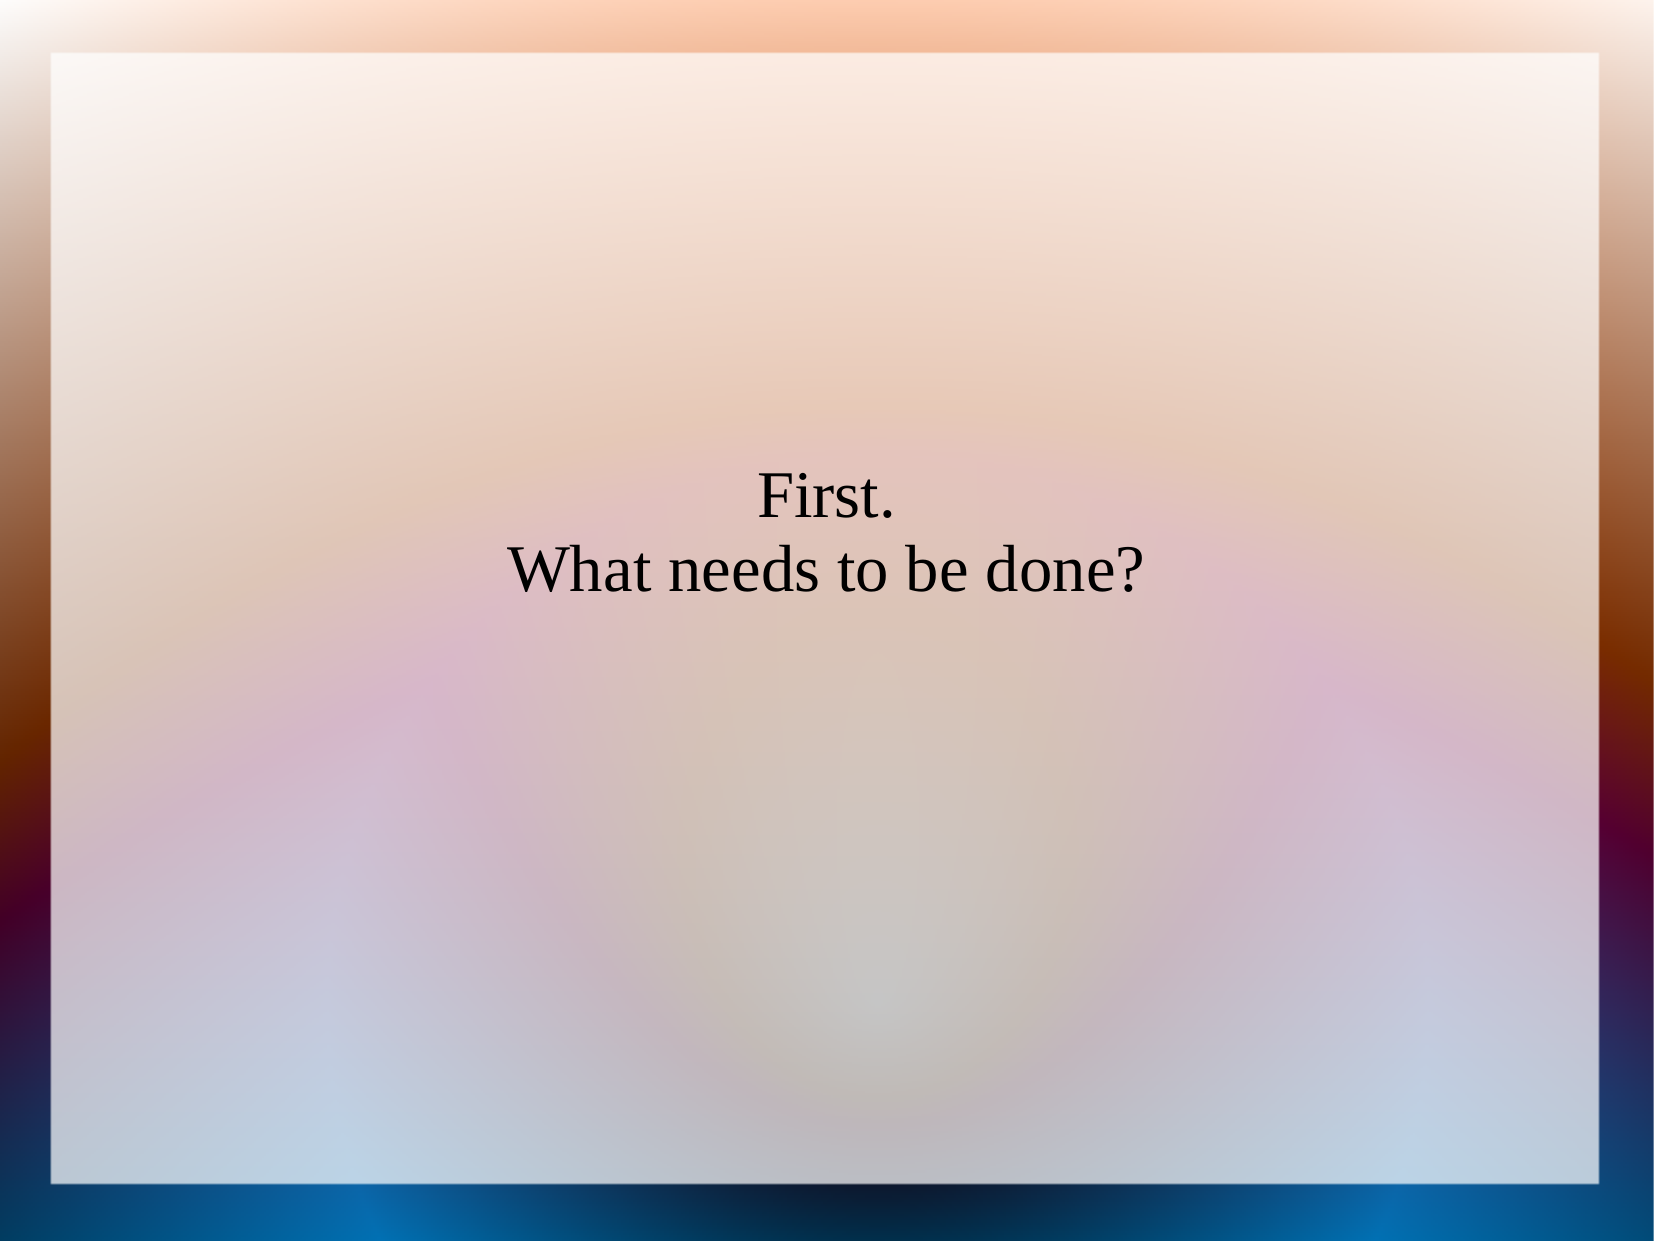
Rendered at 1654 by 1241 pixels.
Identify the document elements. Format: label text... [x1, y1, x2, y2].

subtitle First. What needs to be done? [82, 55, 1571, 1010]
picture [0, 0, 1654, 1241]
